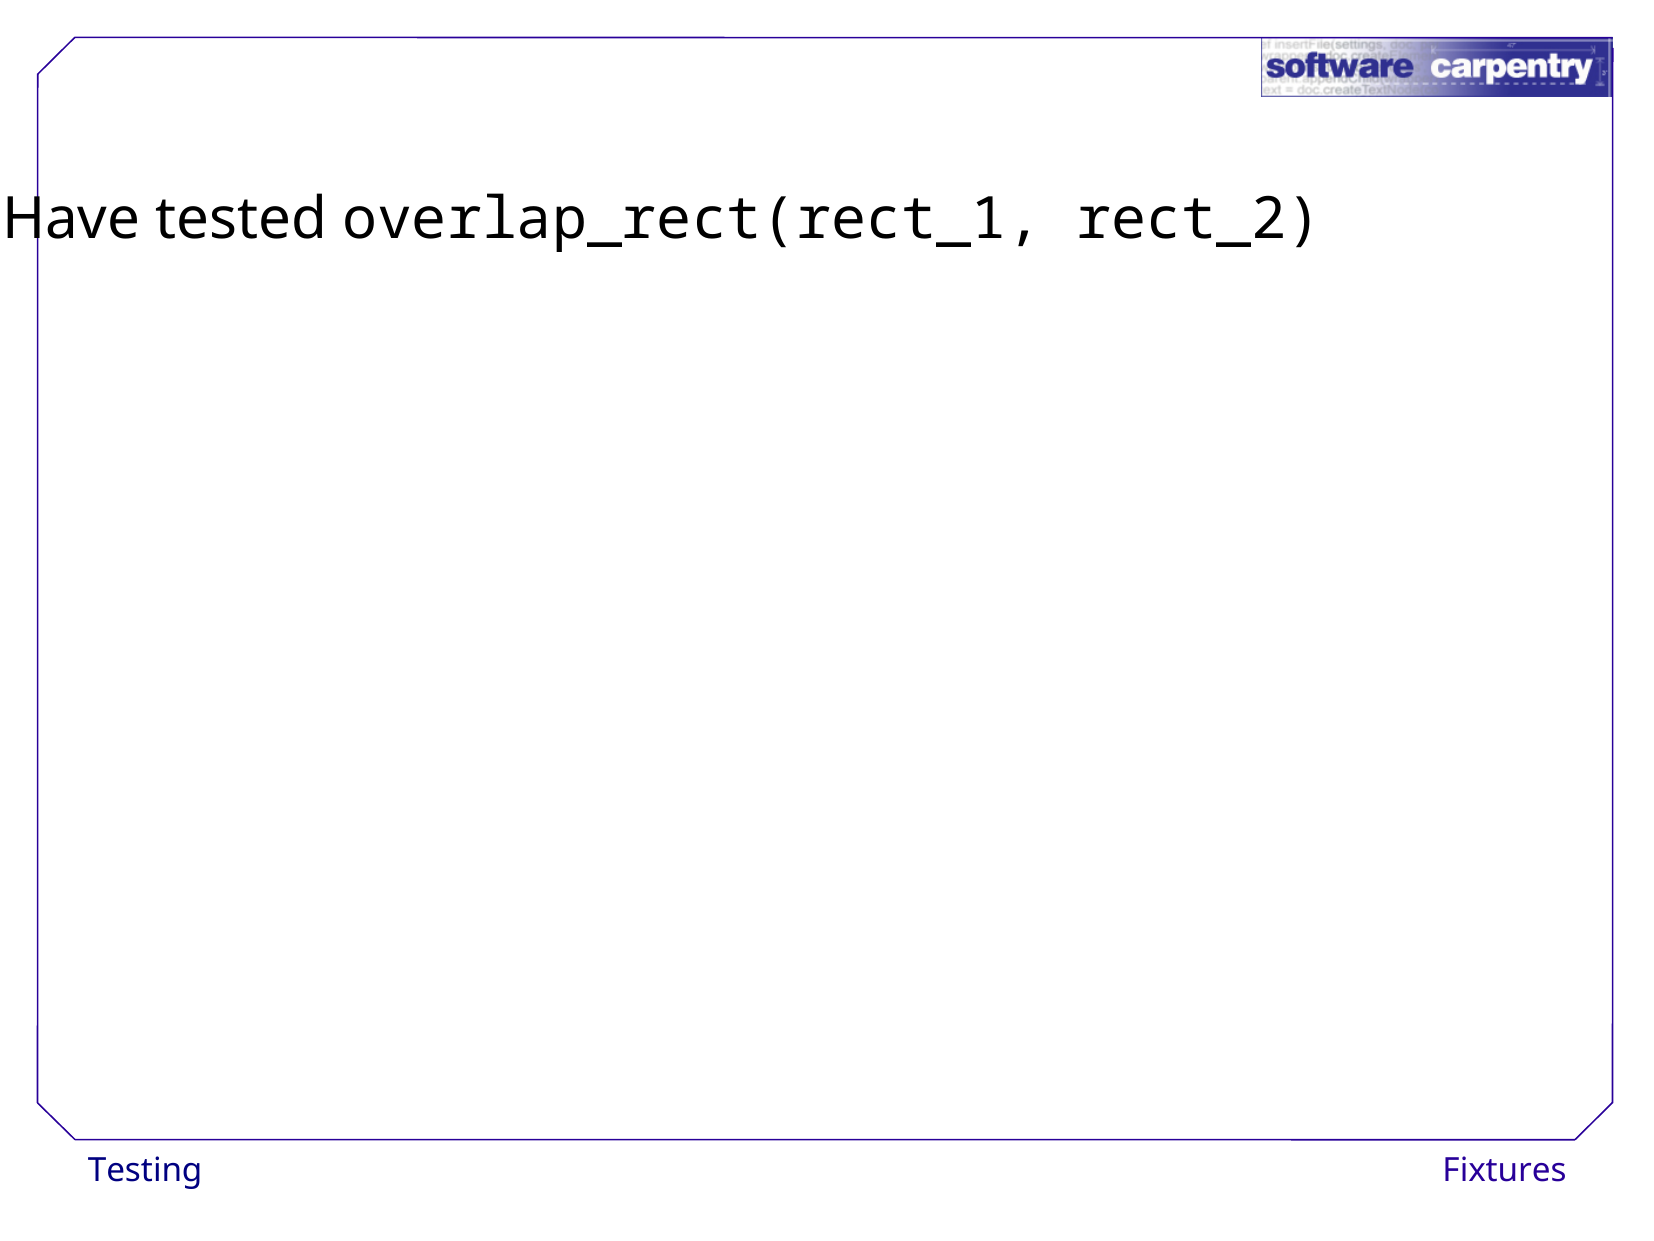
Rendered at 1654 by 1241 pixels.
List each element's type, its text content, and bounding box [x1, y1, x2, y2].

text_box Have tested overlap_rect(rect_1, rect_2) [0, 138, 1488, 259]
picture [1261, 39, 1613, 97]
